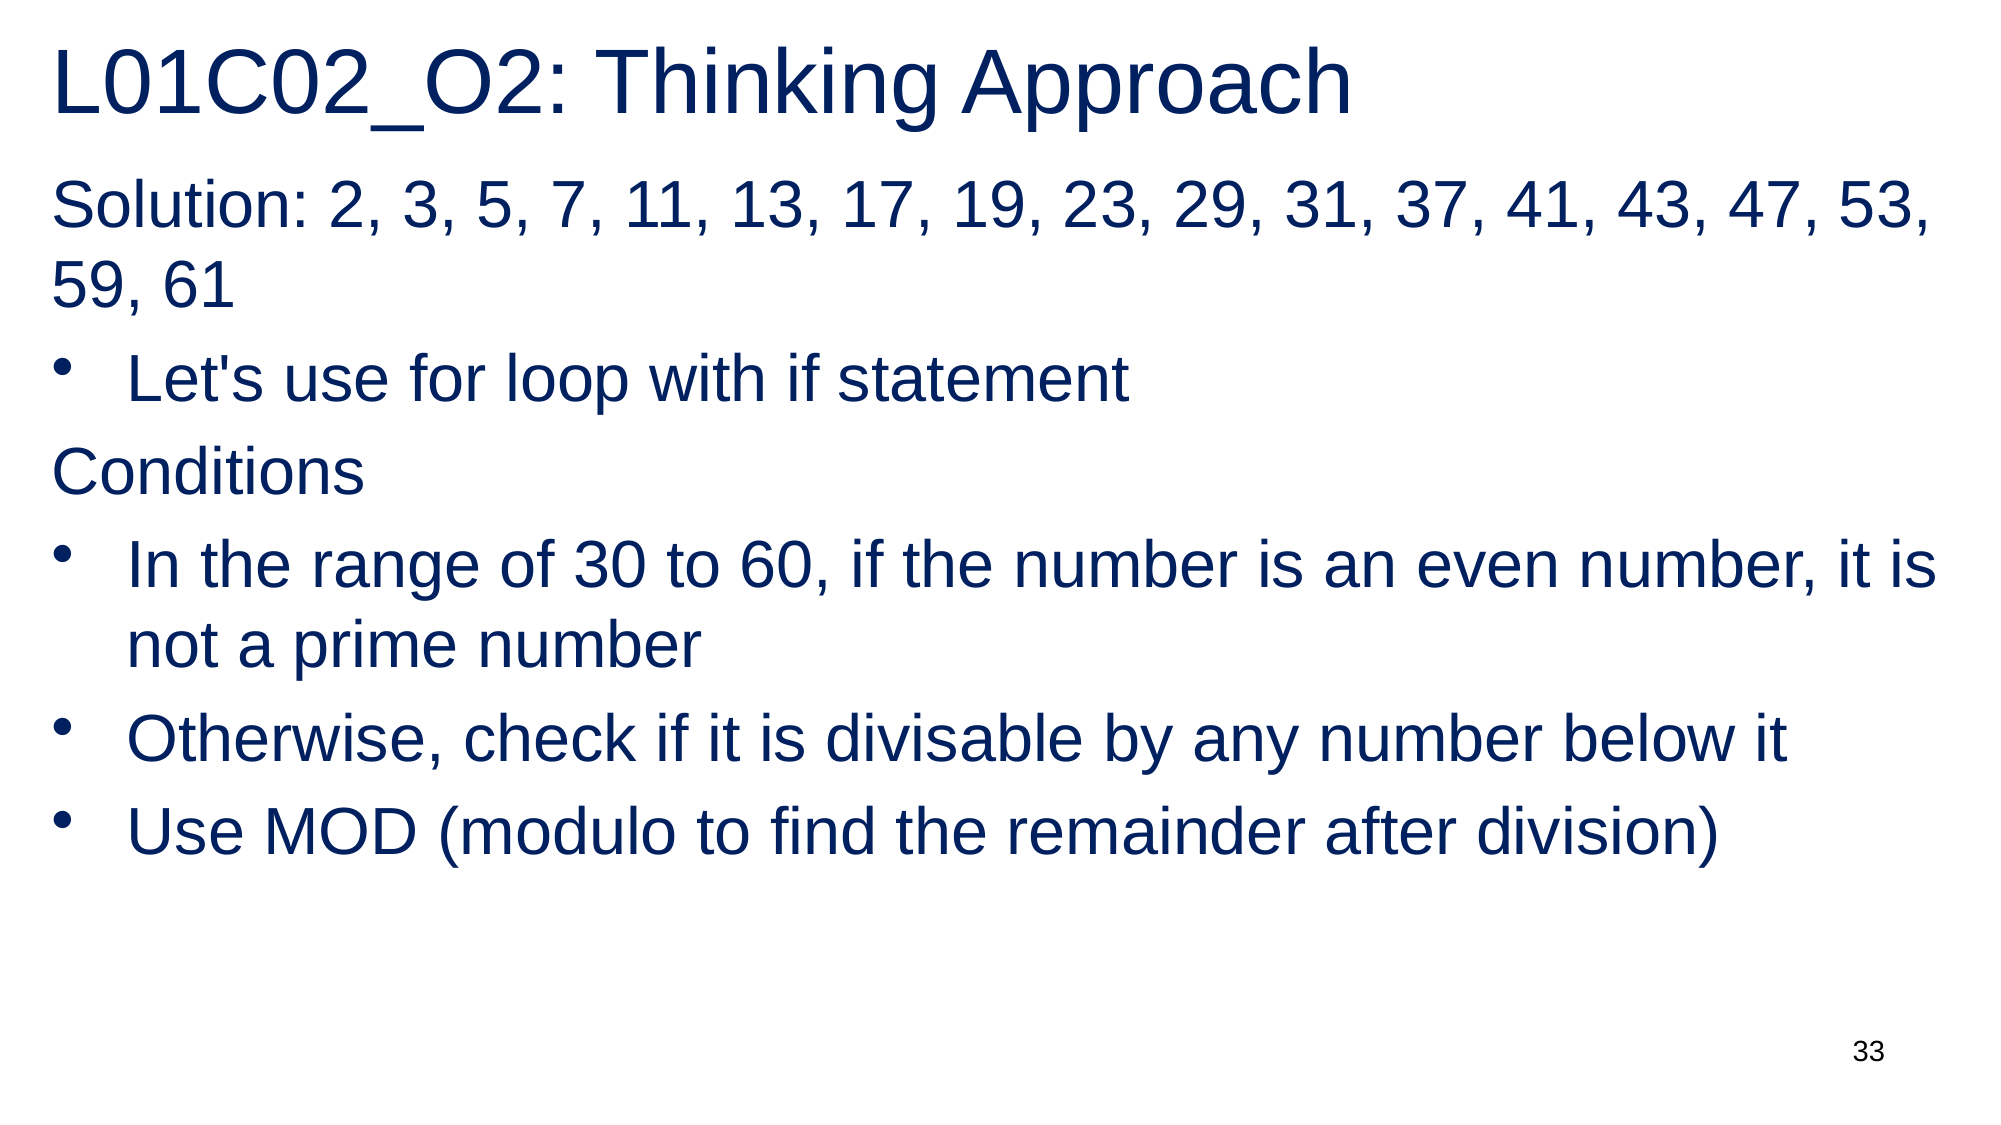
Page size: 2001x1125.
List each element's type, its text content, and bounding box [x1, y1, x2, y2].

list Solution: 2, 3, 5, 7, 11, 13, 17, 19, 23, 29, 31, 37, 41, 43, 47, 53, 59, 61 Let's use for loop with if statement Conditions In the range of 30 to 60, if the number is an even number, it is not a prime number Otherwise, check if it is divisable by any number below it Use MOD (modulo to find the remainder after division) [36, 153, 1970, 1005]
title L01C02_O2: Thinking Approach [36, 28, 1968, 126]
slide_number <number> [1433, 1024, 1900, 1103]
